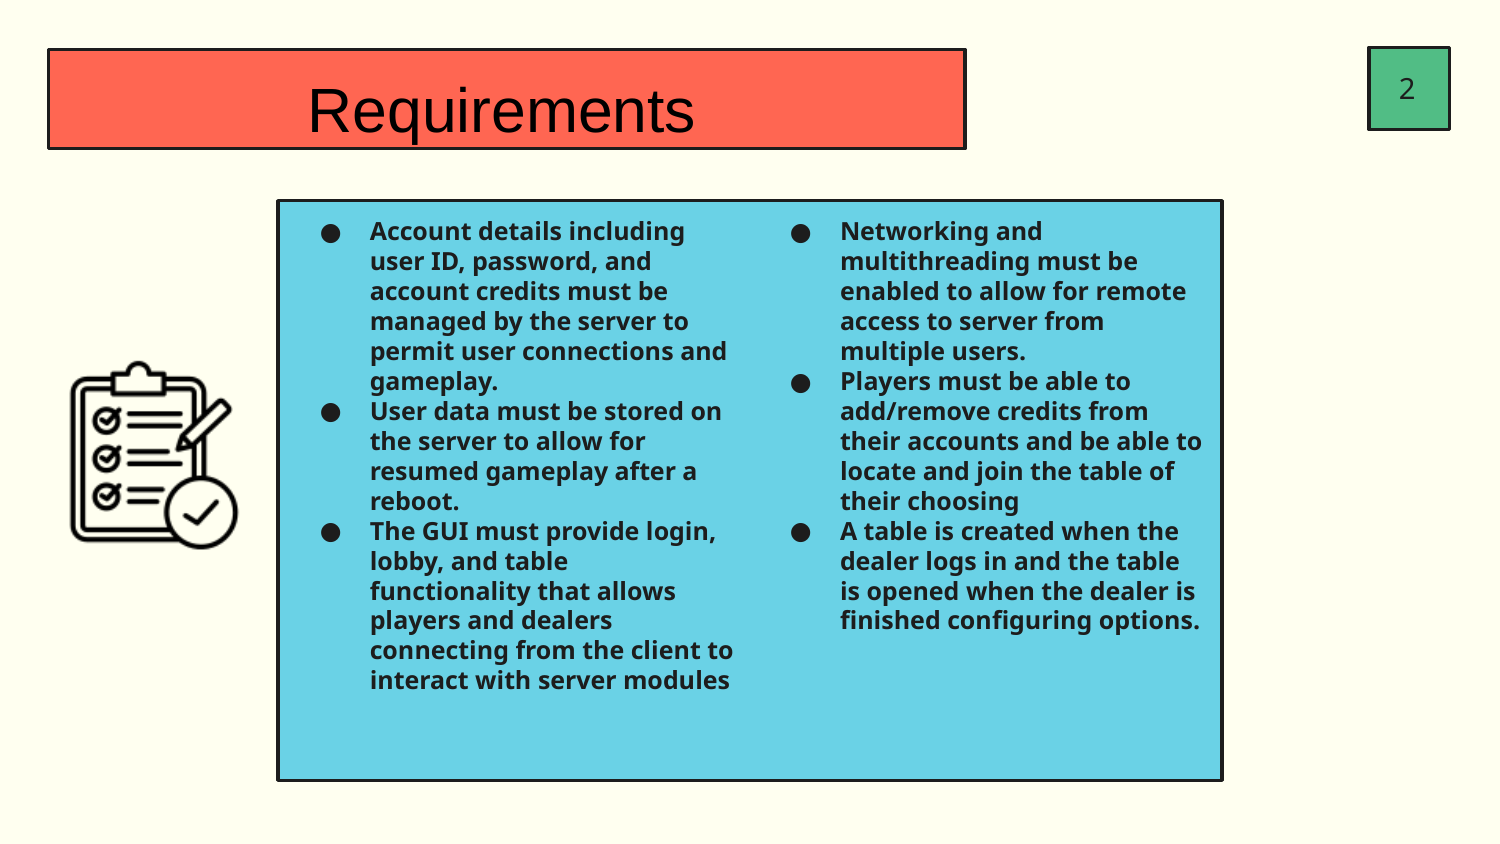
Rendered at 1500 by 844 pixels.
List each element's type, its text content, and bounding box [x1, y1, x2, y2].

title Requirements [45, 55, 959, 145]
list Networking and multithreading must be enabled to allow for remote access to server from multiple users. Players must be able to add/remove credits from their accounts and be able to locate and join the table of their choosing A table is created when the dealer logs in and the table is opened when the dealer is finished configuring options. [750, 200, 1221, 781]
list Account details including user ID, password, and account credits must be managed by the server to permit user connections and gameplay. User data must be stored on the server to allow for resumed gameplay after a reboot. The GUI must provide login, lobby, and table functionality that allows players and dealers connecting from the client to interact with server modules [279, 200, 750, 781]
slide_number <number> [1350, 51, 1437, 141]
picture [54, 355, 255, 556]
slide_number <number> [1367, 49, 1448, 132]
